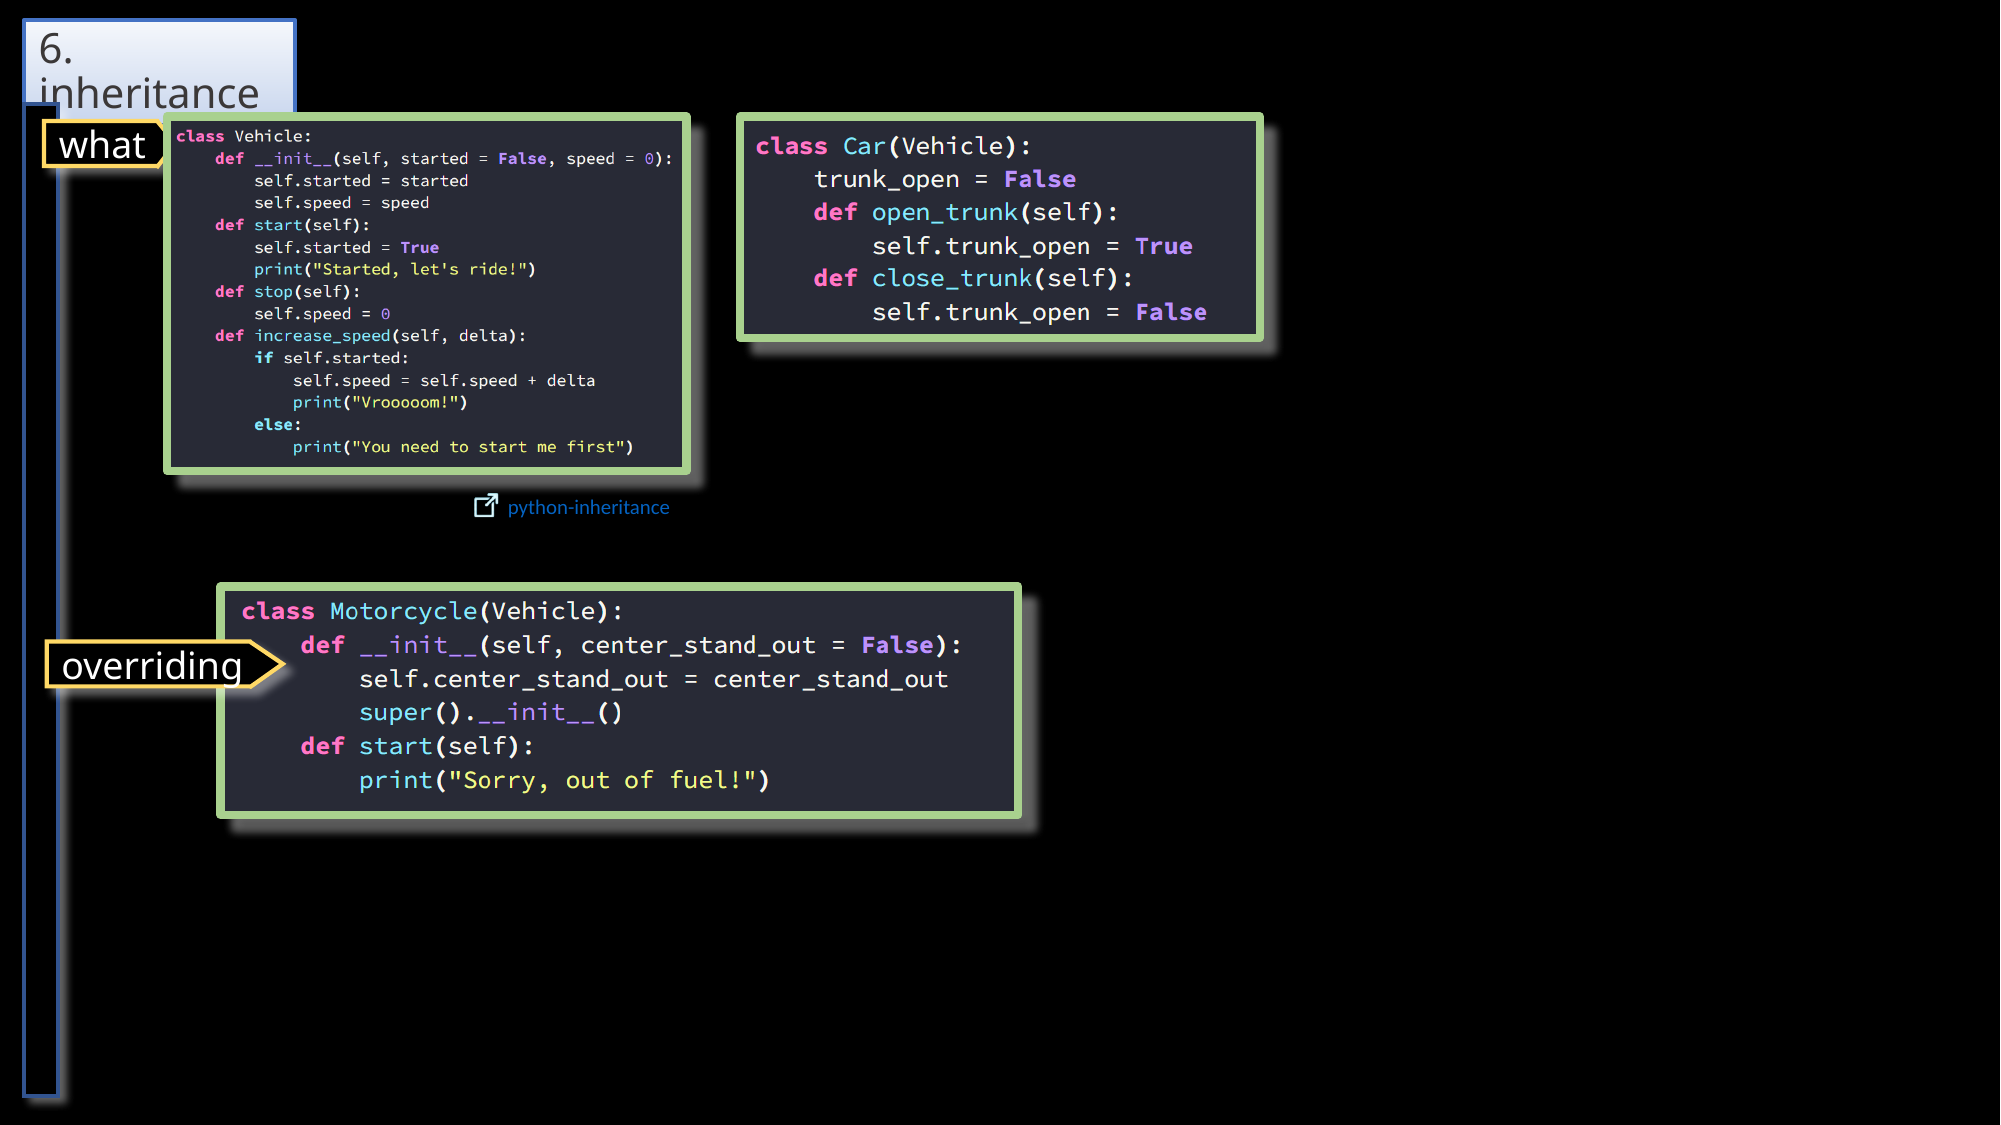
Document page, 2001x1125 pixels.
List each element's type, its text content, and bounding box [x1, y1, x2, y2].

text_box python-inheritance [493, 494, 685, 526]
text_box overriding [46, 641, 283, 687]
title 6. inheritance [23, 20, 296, 81]
text_box [23, 103, 58, 1096]
picture [224, 590, 1015, 811]
picture [744, 120, 1256, 334]
text_box what [44, 121, 163, 167]
picture [471, 491, 501, 520]
picture [171, 120, 683, 467]
